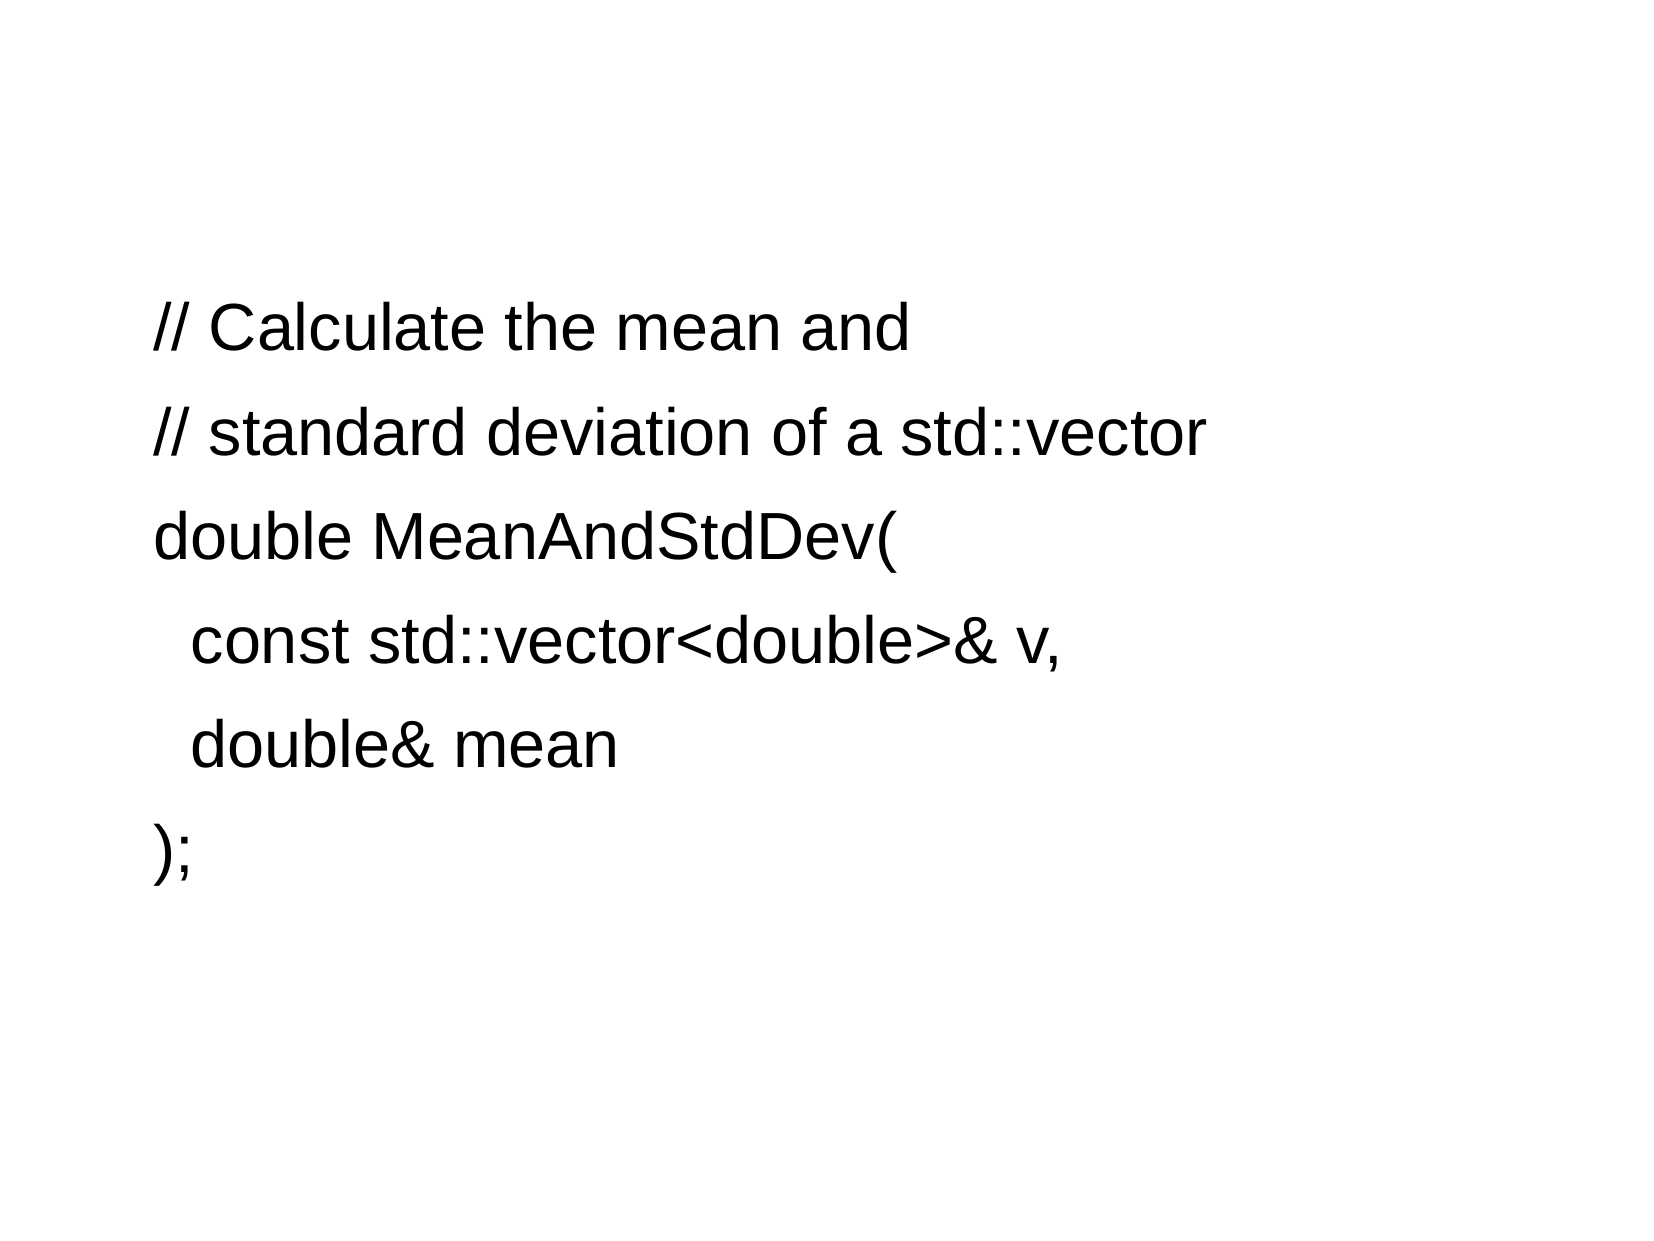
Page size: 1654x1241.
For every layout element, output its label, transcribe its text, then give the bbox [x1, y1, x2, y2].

list // Calculate the mean and // standard deviation of a std::vector double MeanAndStdDev( const std::vector<double>& v, double& mean ); [82, 290, 1571, 1010]
